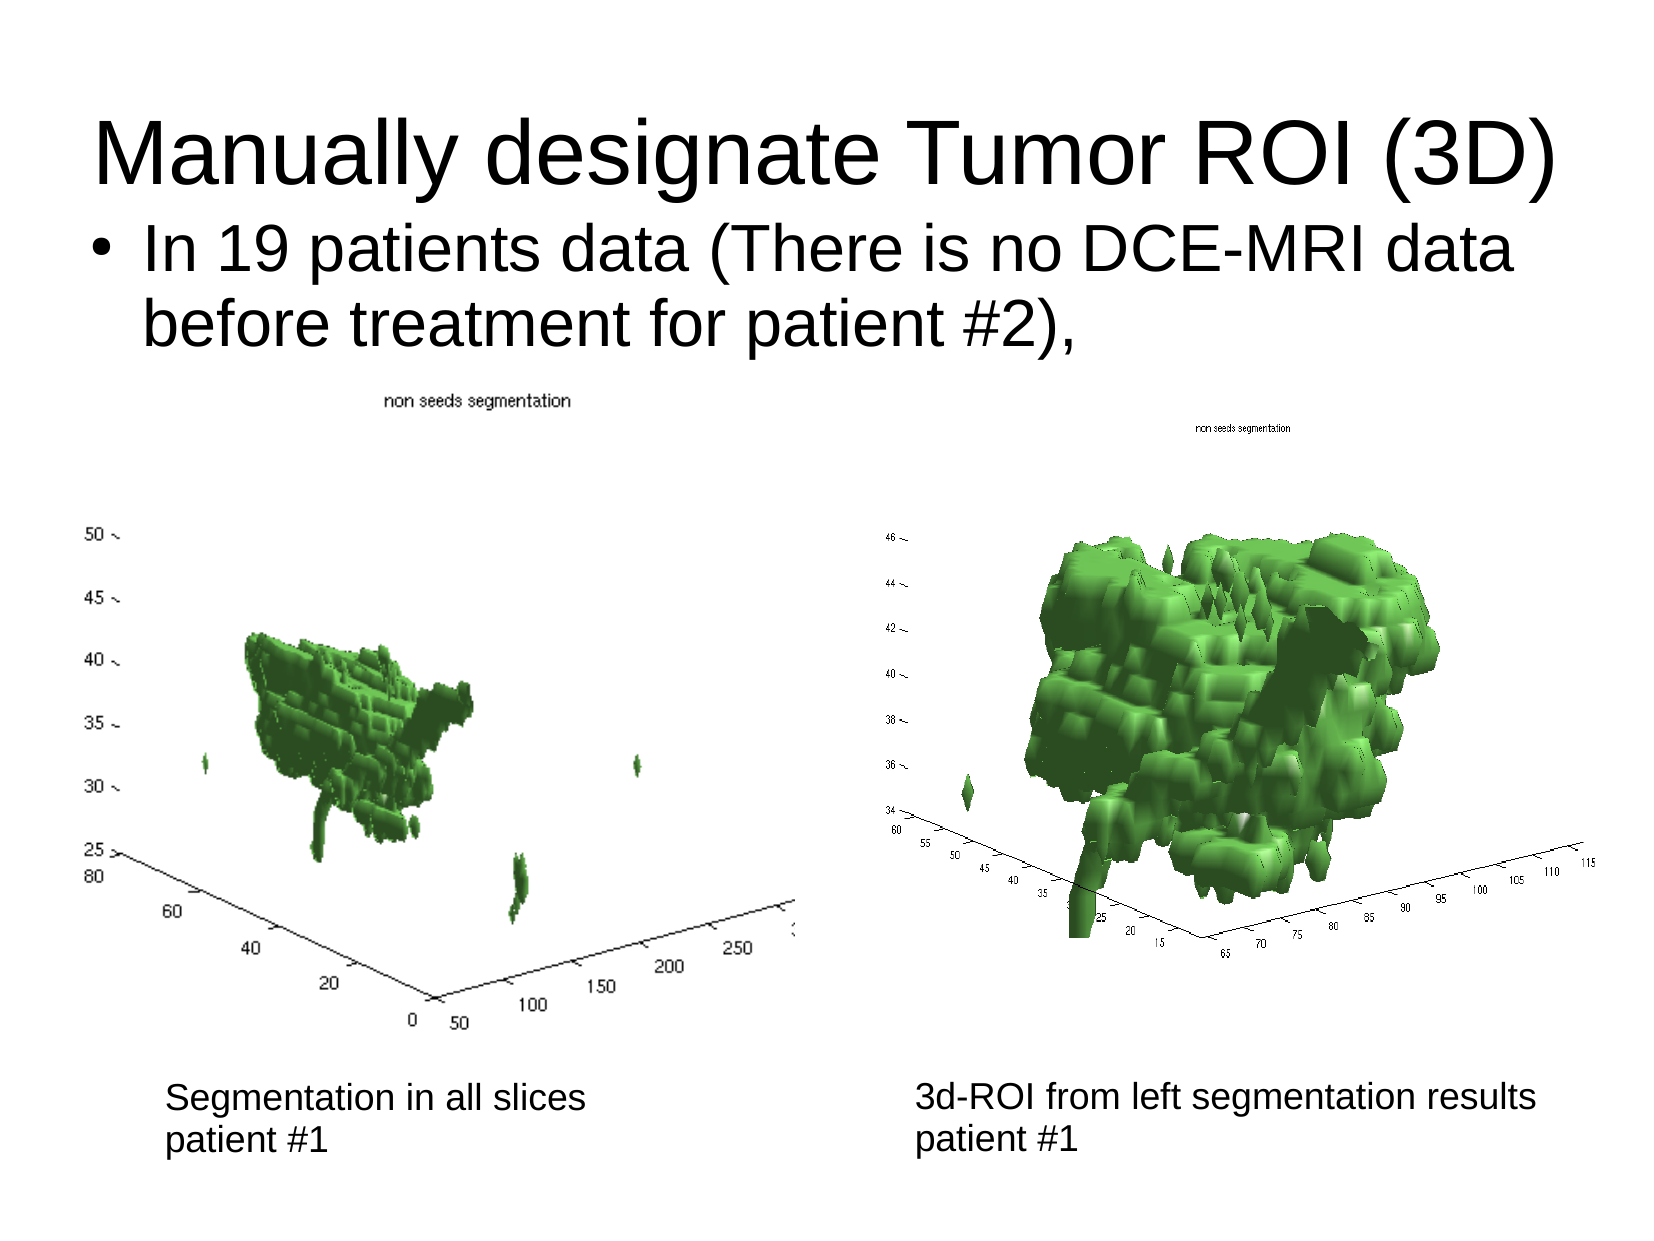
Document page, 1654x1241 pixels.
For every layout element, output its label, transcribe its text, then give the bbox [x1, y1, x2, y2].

picture [0, 374, 1654, 1075]
text_box Segmentation in all slices patient #1 [150, 1069, 661, 1168]
list In 19 patients data (There is no DCE-MRI data before treatment for patient #2), [71, 210, 1561, 400]
text_box 3d-ROI from left segmentation results patient #1 [900, 1068, 1561, 1167]
title Manually designate Tumor ROI (3D) [82, 49, 1571, 257]
